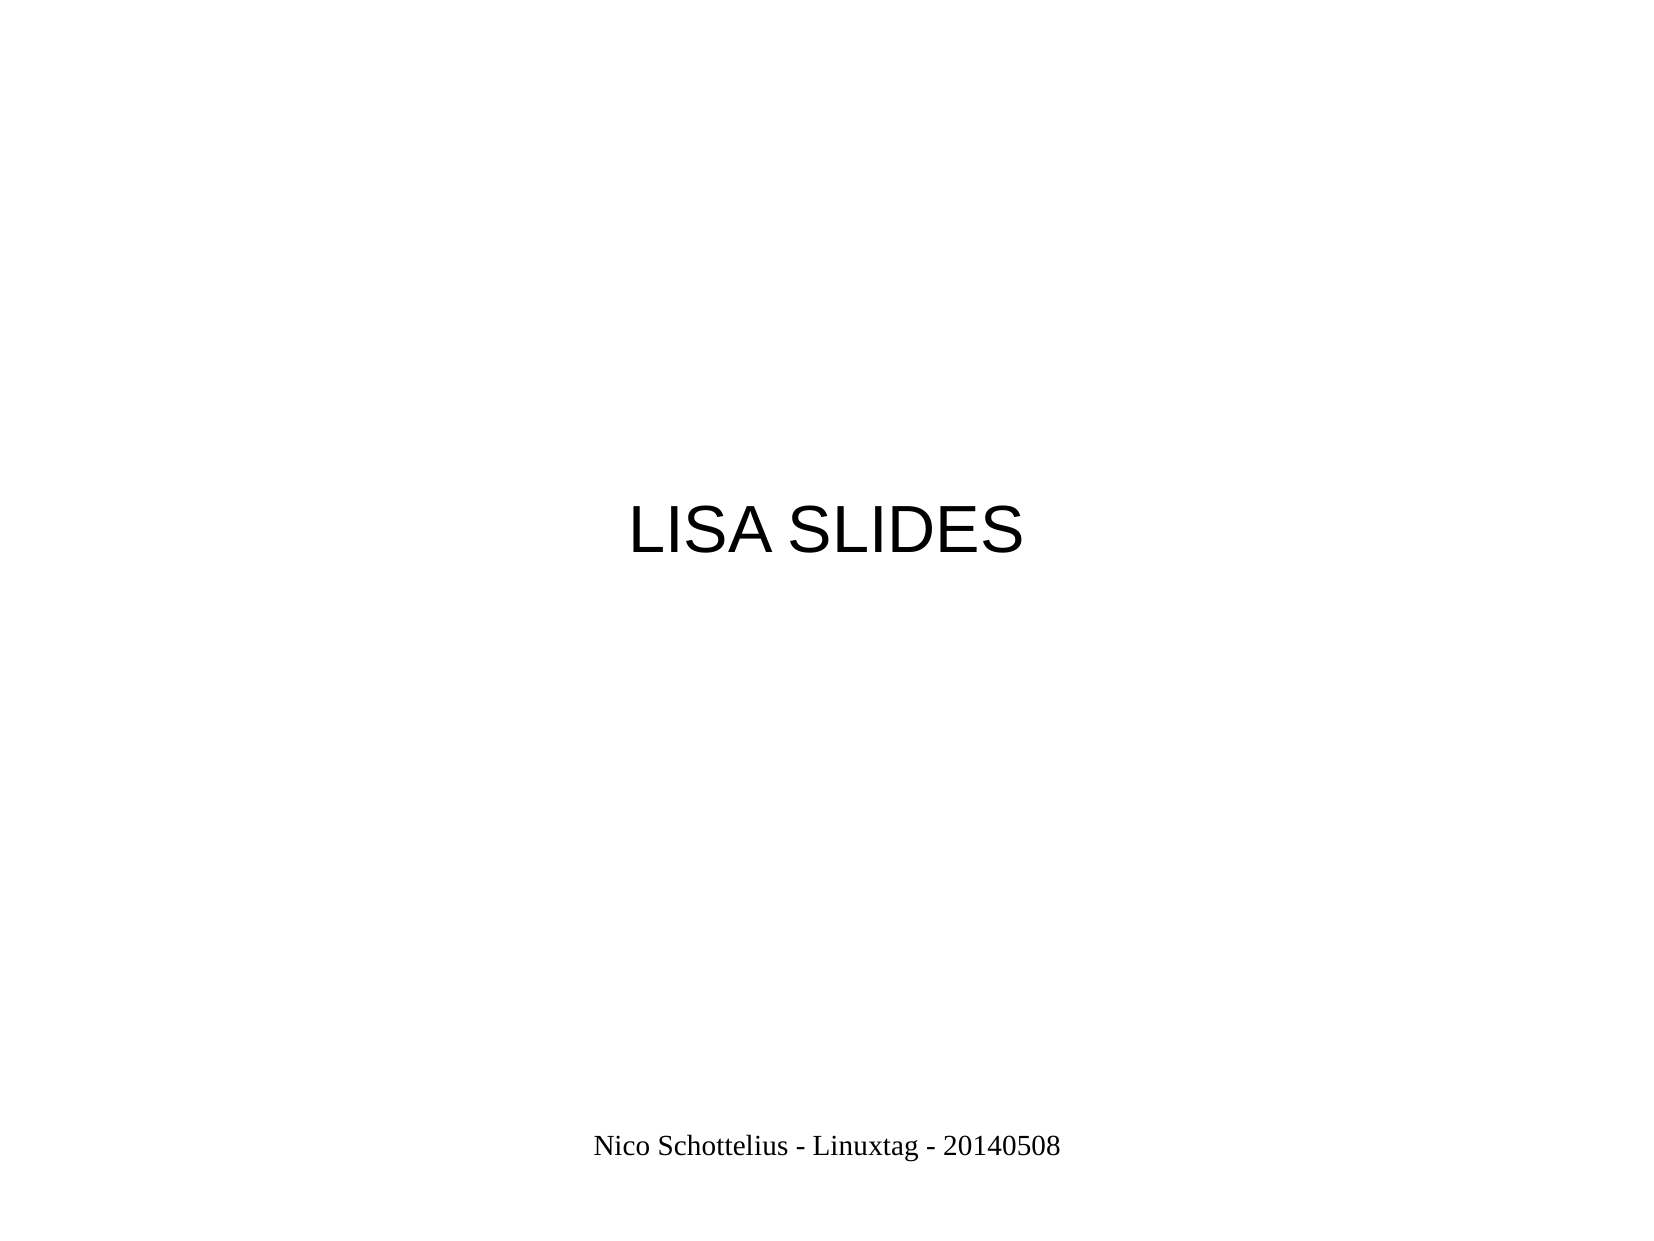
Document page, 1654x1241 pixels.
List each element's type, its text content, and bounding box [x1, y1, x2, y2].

subtitle LISA SLIDES [82, 49, 1571, 1010]
